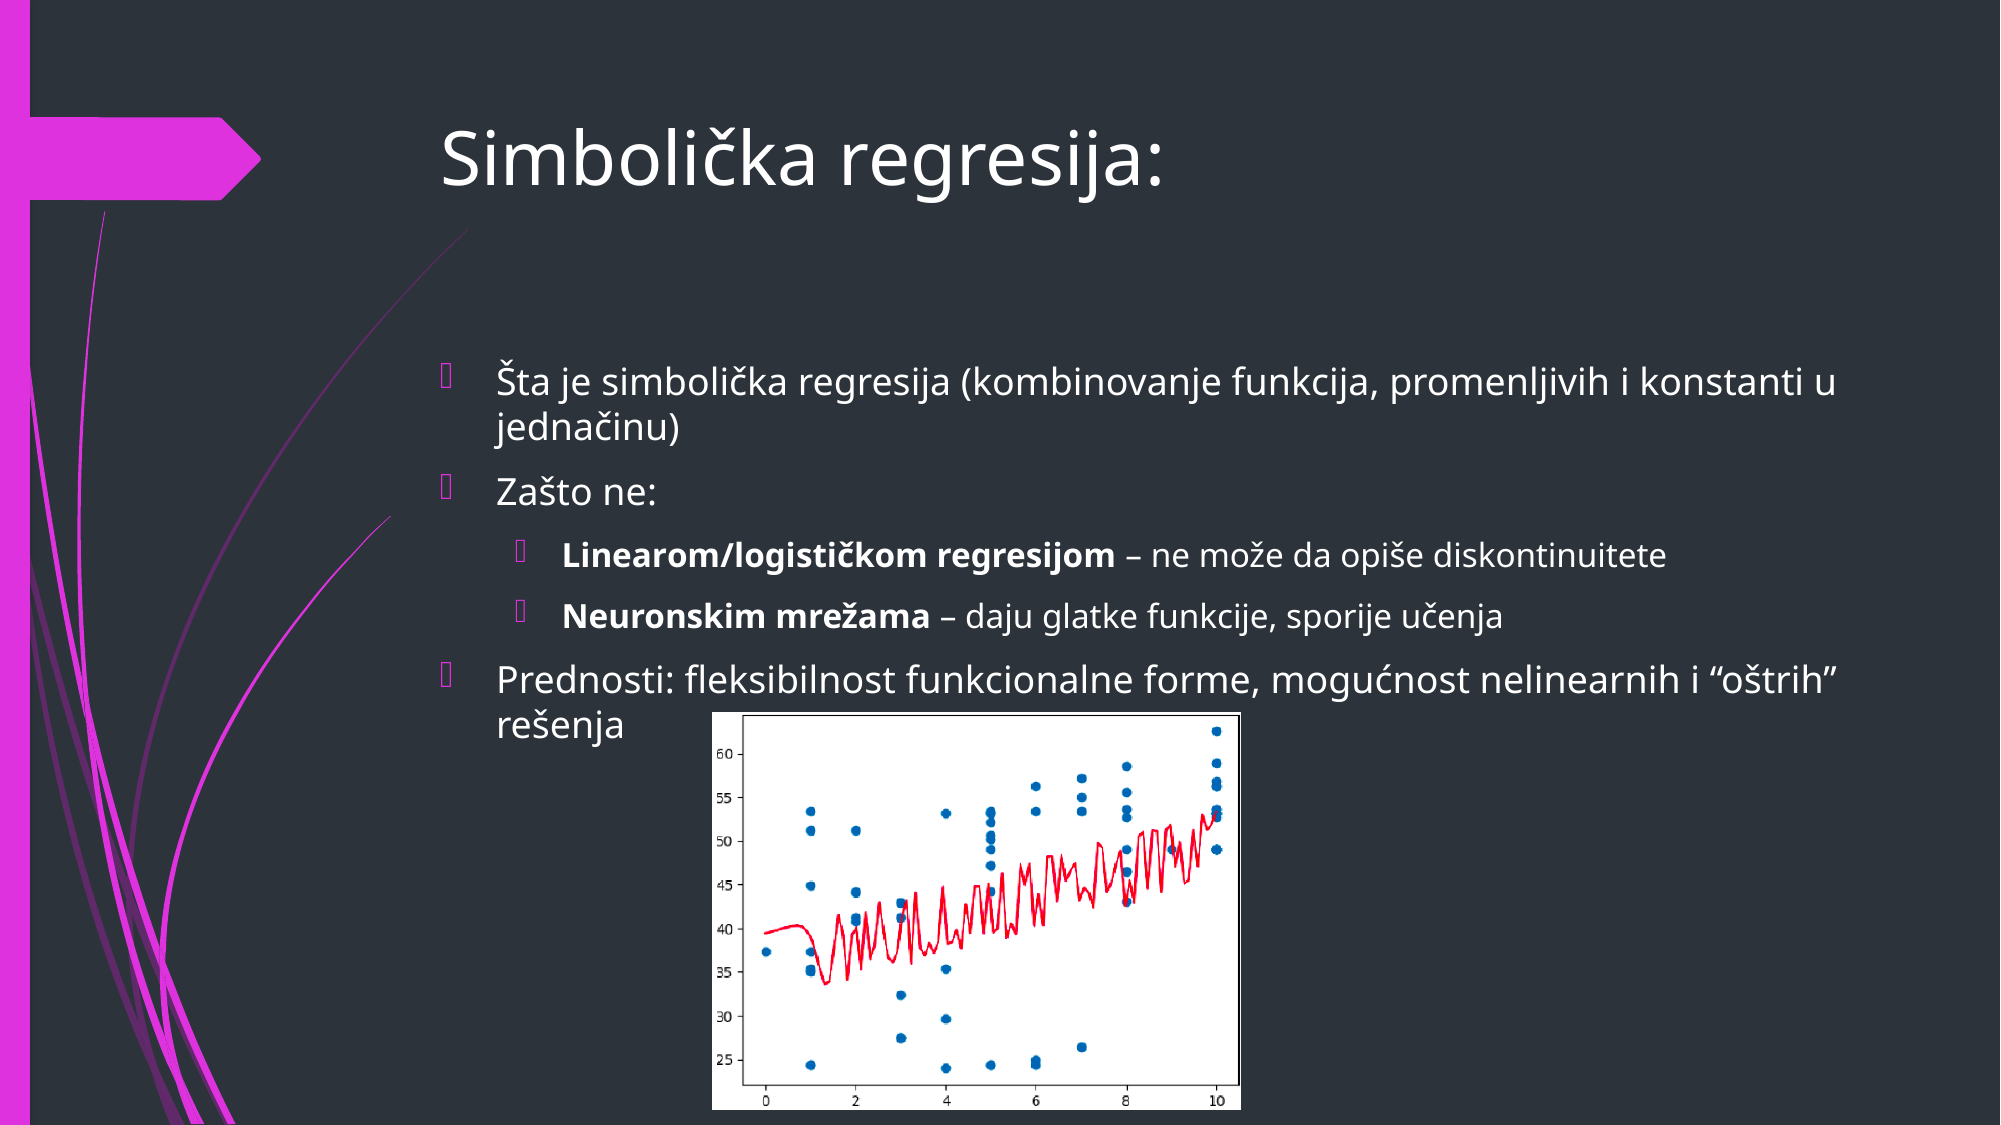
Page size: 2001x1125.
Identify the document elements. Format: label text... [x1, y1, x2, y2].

title Simbolička regresija: [425, 102, 1888, 313]
list Šta je simbolička regresija (kombinovanje funkcija, promenljivih i konstanti u jednačinu) Zašto ne: Linearom/logističkom regresijom – ne može da opiše diskontinuitete Neuronskim mrežama – daju glatke funkcije, sporije učenja Prednosti: fleksibilnost funkcionalne forme, mogućnost nelinearnih i “oštrih” rešenja [424, 350, 1888, 970]
picture [712, 712, 1241, 1110]
